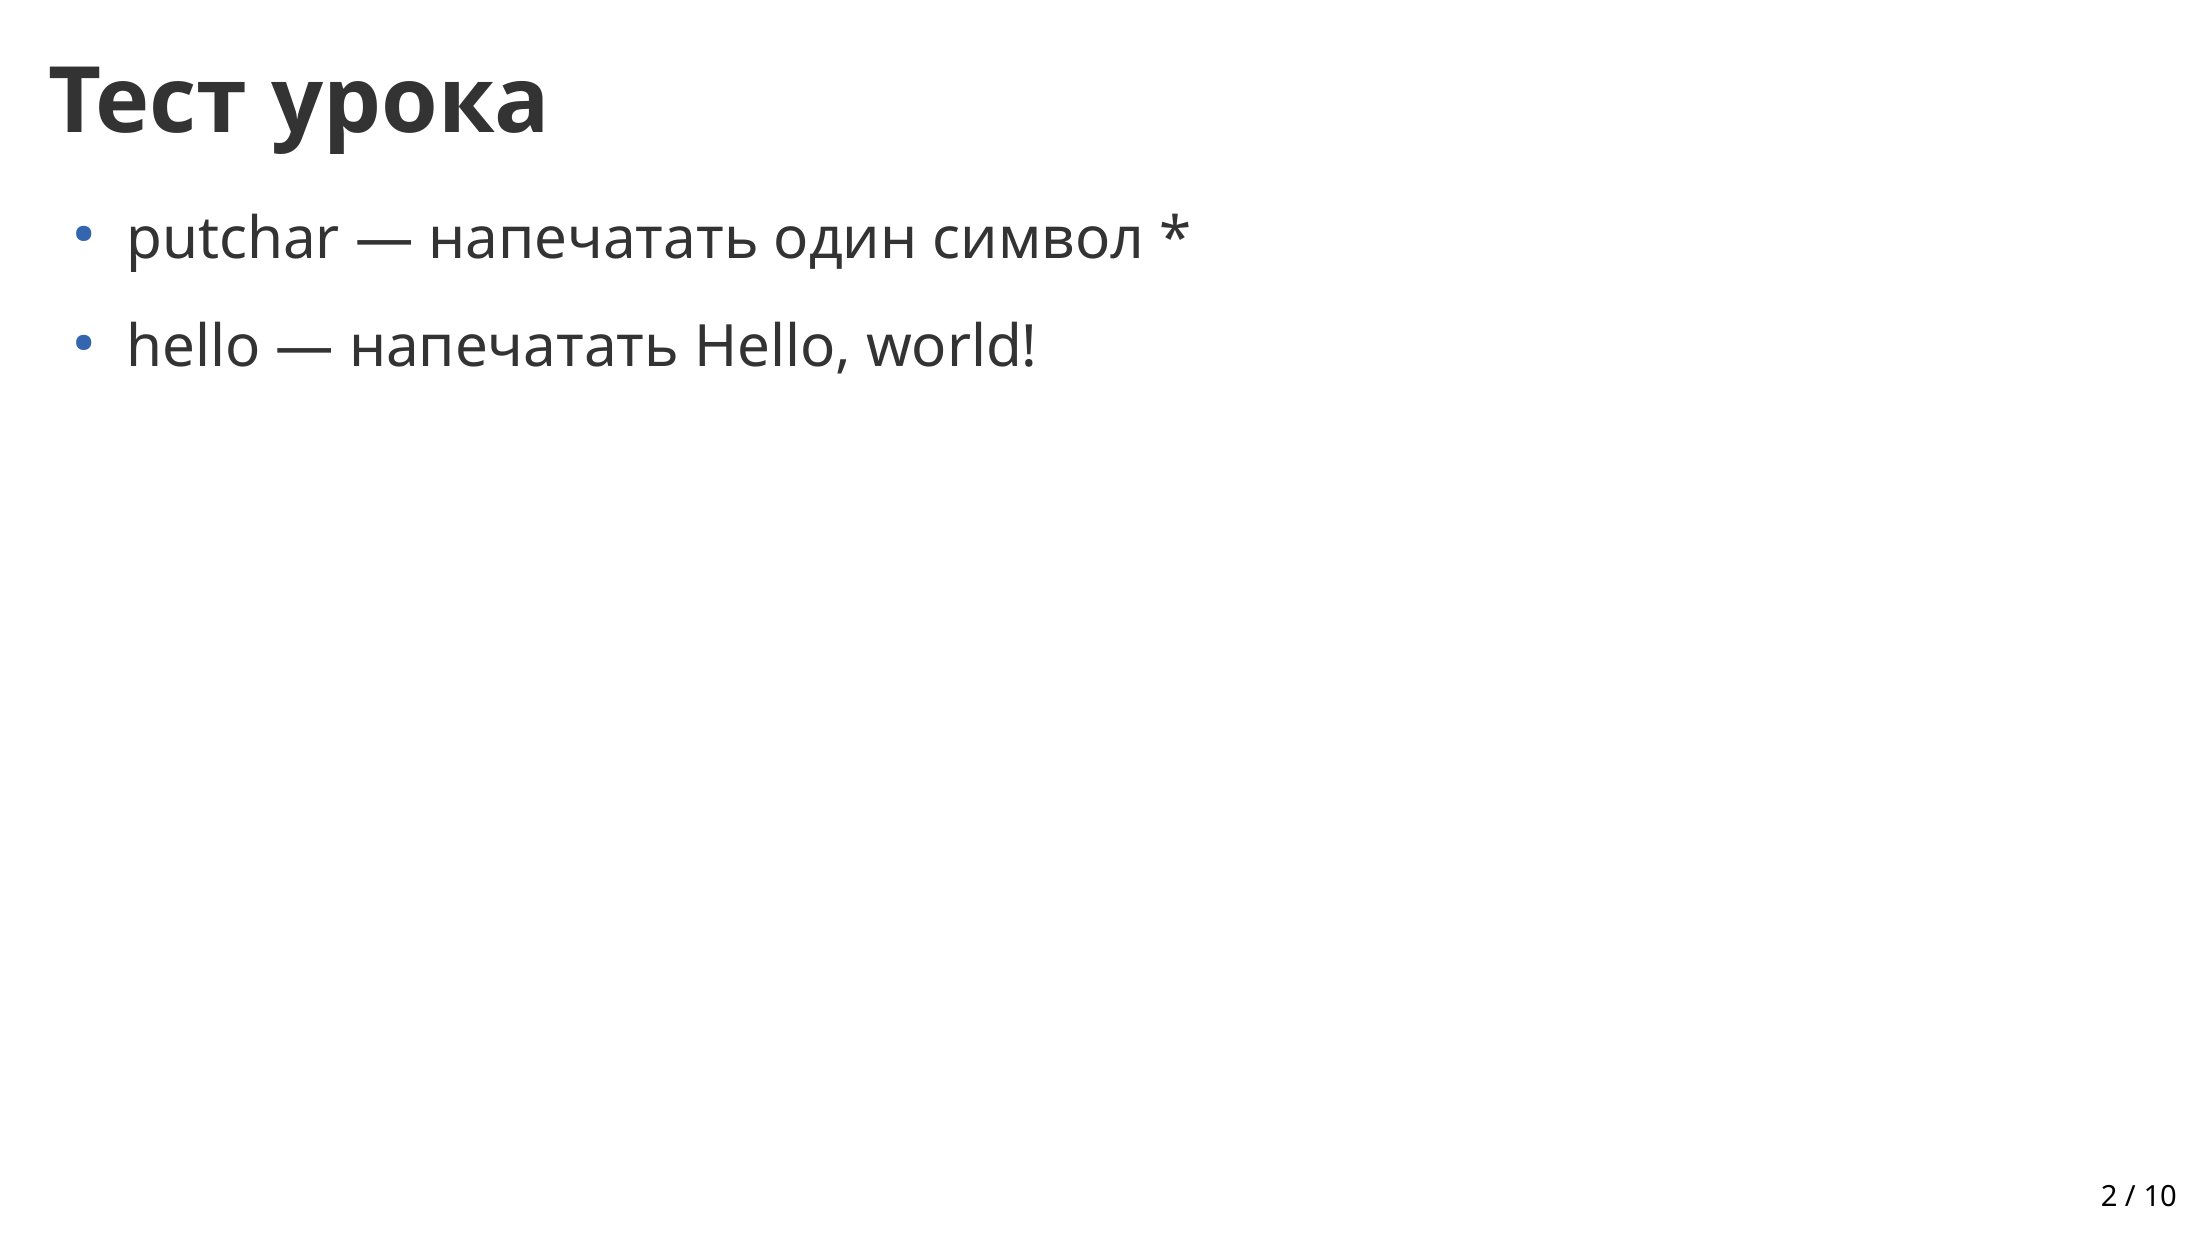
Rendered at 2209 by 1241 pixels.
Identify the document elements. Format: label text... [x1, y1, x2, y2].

list putchar — напечатать один символ * hello — напечатать Hello, world! [55, 195, 1690, 1177]
title Тест урока [48, 34, 2174, 160]
